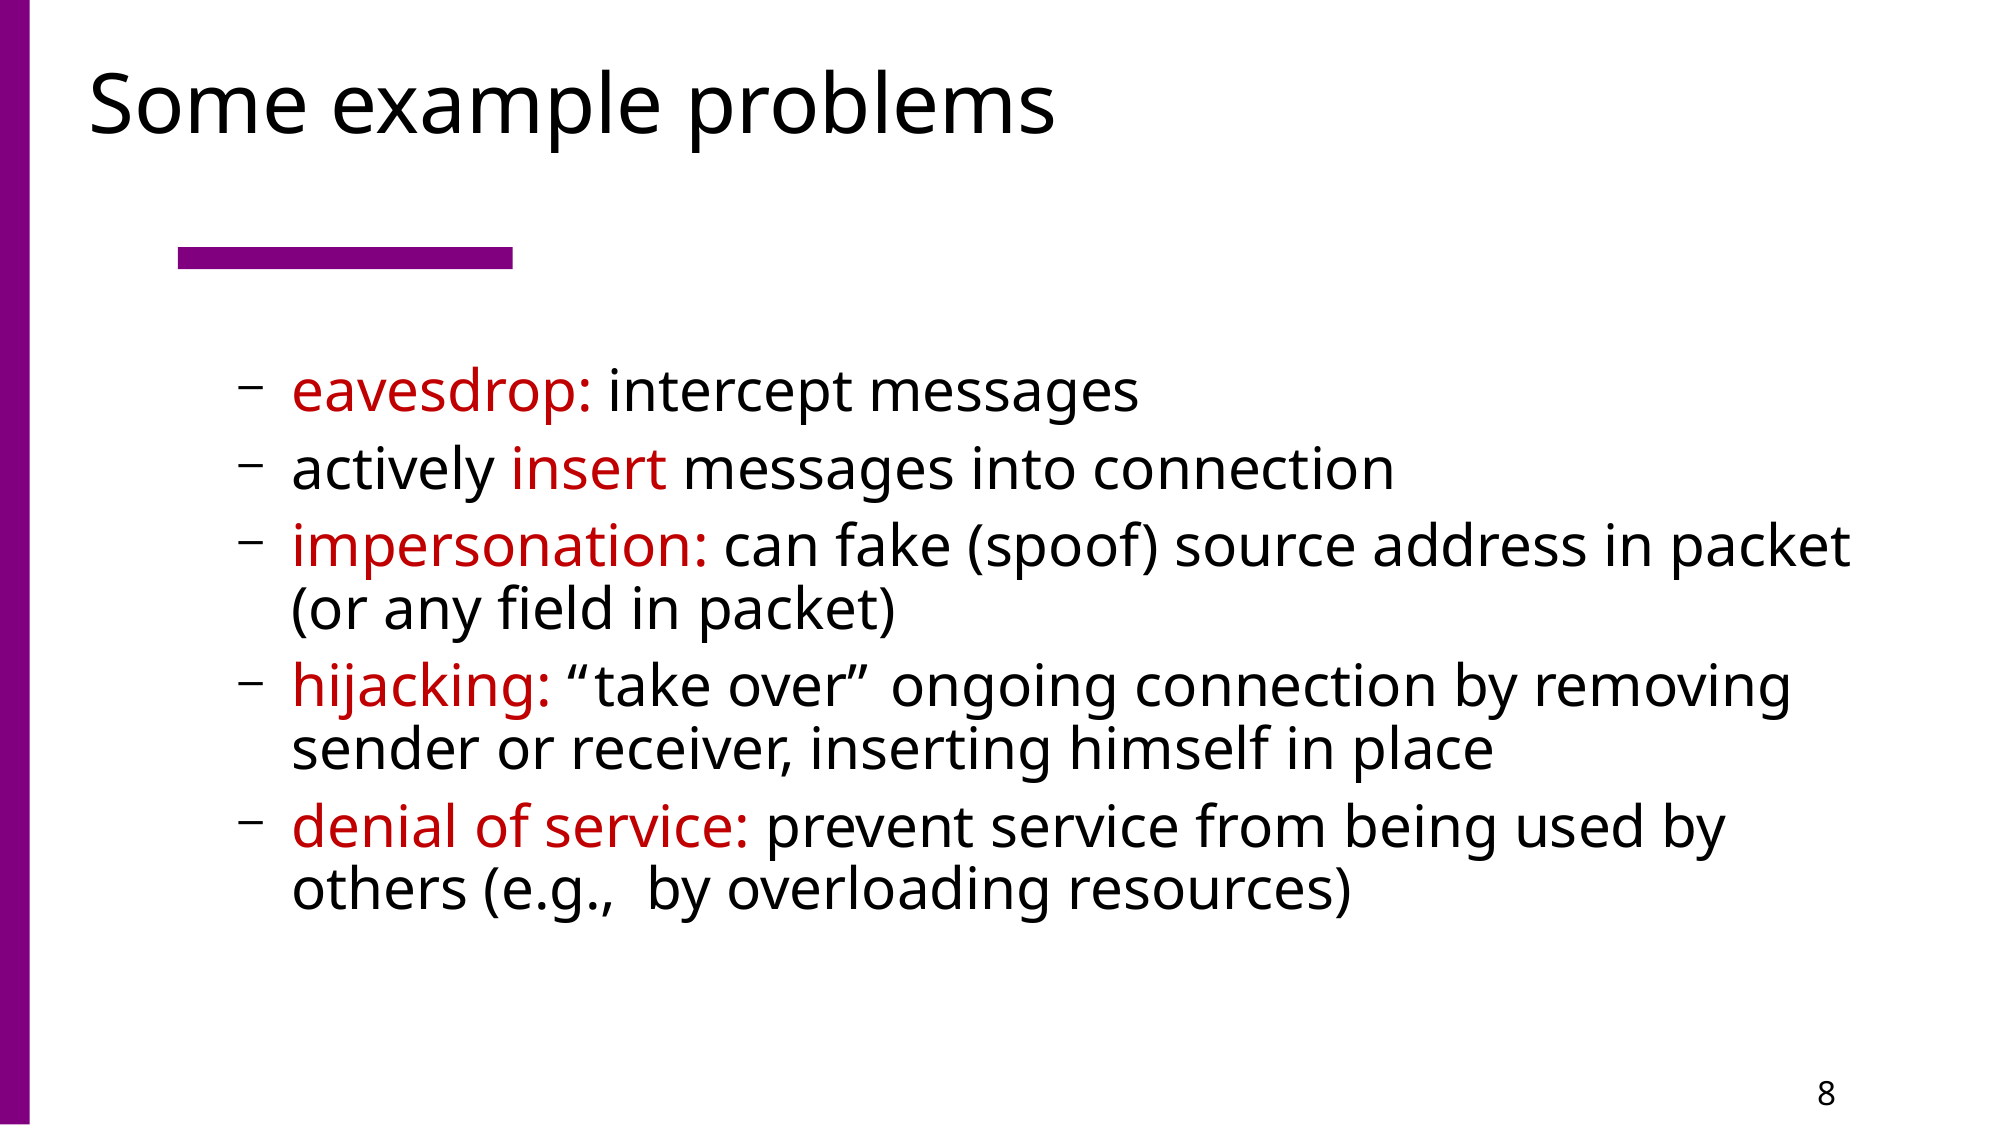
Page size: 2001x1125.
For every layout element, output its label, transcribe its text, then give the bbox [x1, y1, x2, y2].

list eavesdrop: intercept messages actively insert messages into connection impersonation: can fake (spoof) source address in packet (or any field in packet) hijacking: “take over” ongoing connection by removing sender or receiver, inserting himself in place denial of service: prevent service from being used by others (e.g., by overloading resources) [135, 206, 1876, 970]
title Some example problems [38, 17, 1946, 183]
